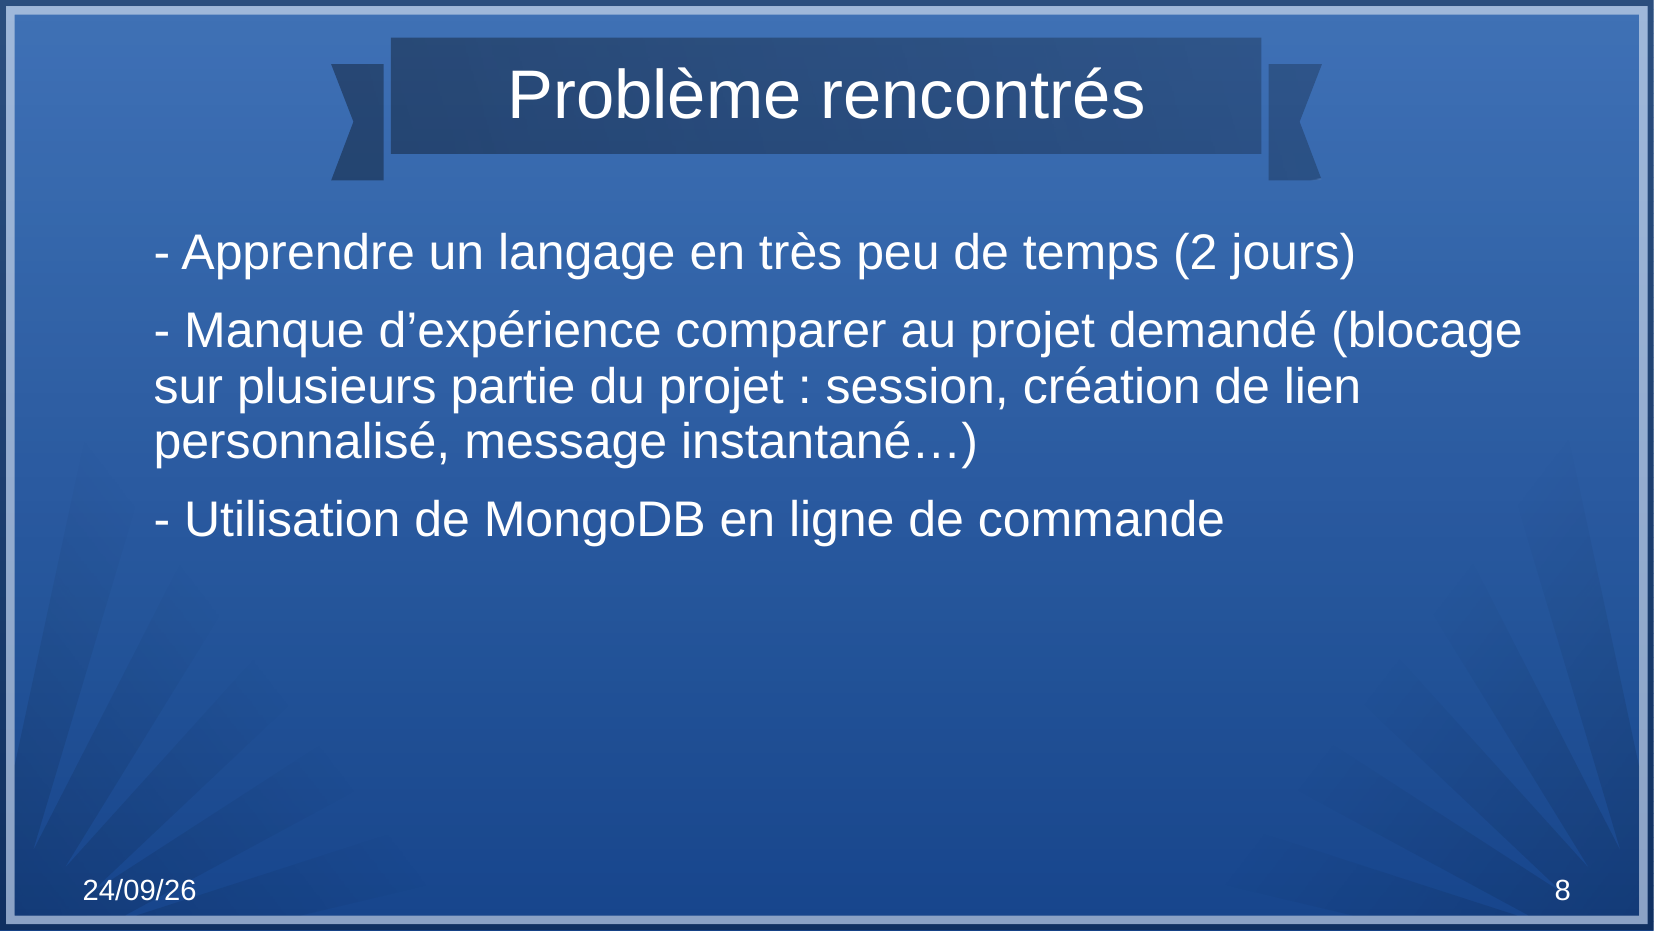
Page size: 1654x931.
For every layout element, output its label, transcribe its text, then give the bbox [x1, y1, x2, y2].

title Problème rencontrés [389, 35, 1264, 154]
list - Apprendre un langage en très peu de temps (2 jours) - Manque d’expérience comparer au projet demandé (blocage sur plusieurs partie du projet : session, création de lien personnalisé, message instantané…) - Utilisation de MongoDB en ligne de commande [82, 224, 1571, 848]
